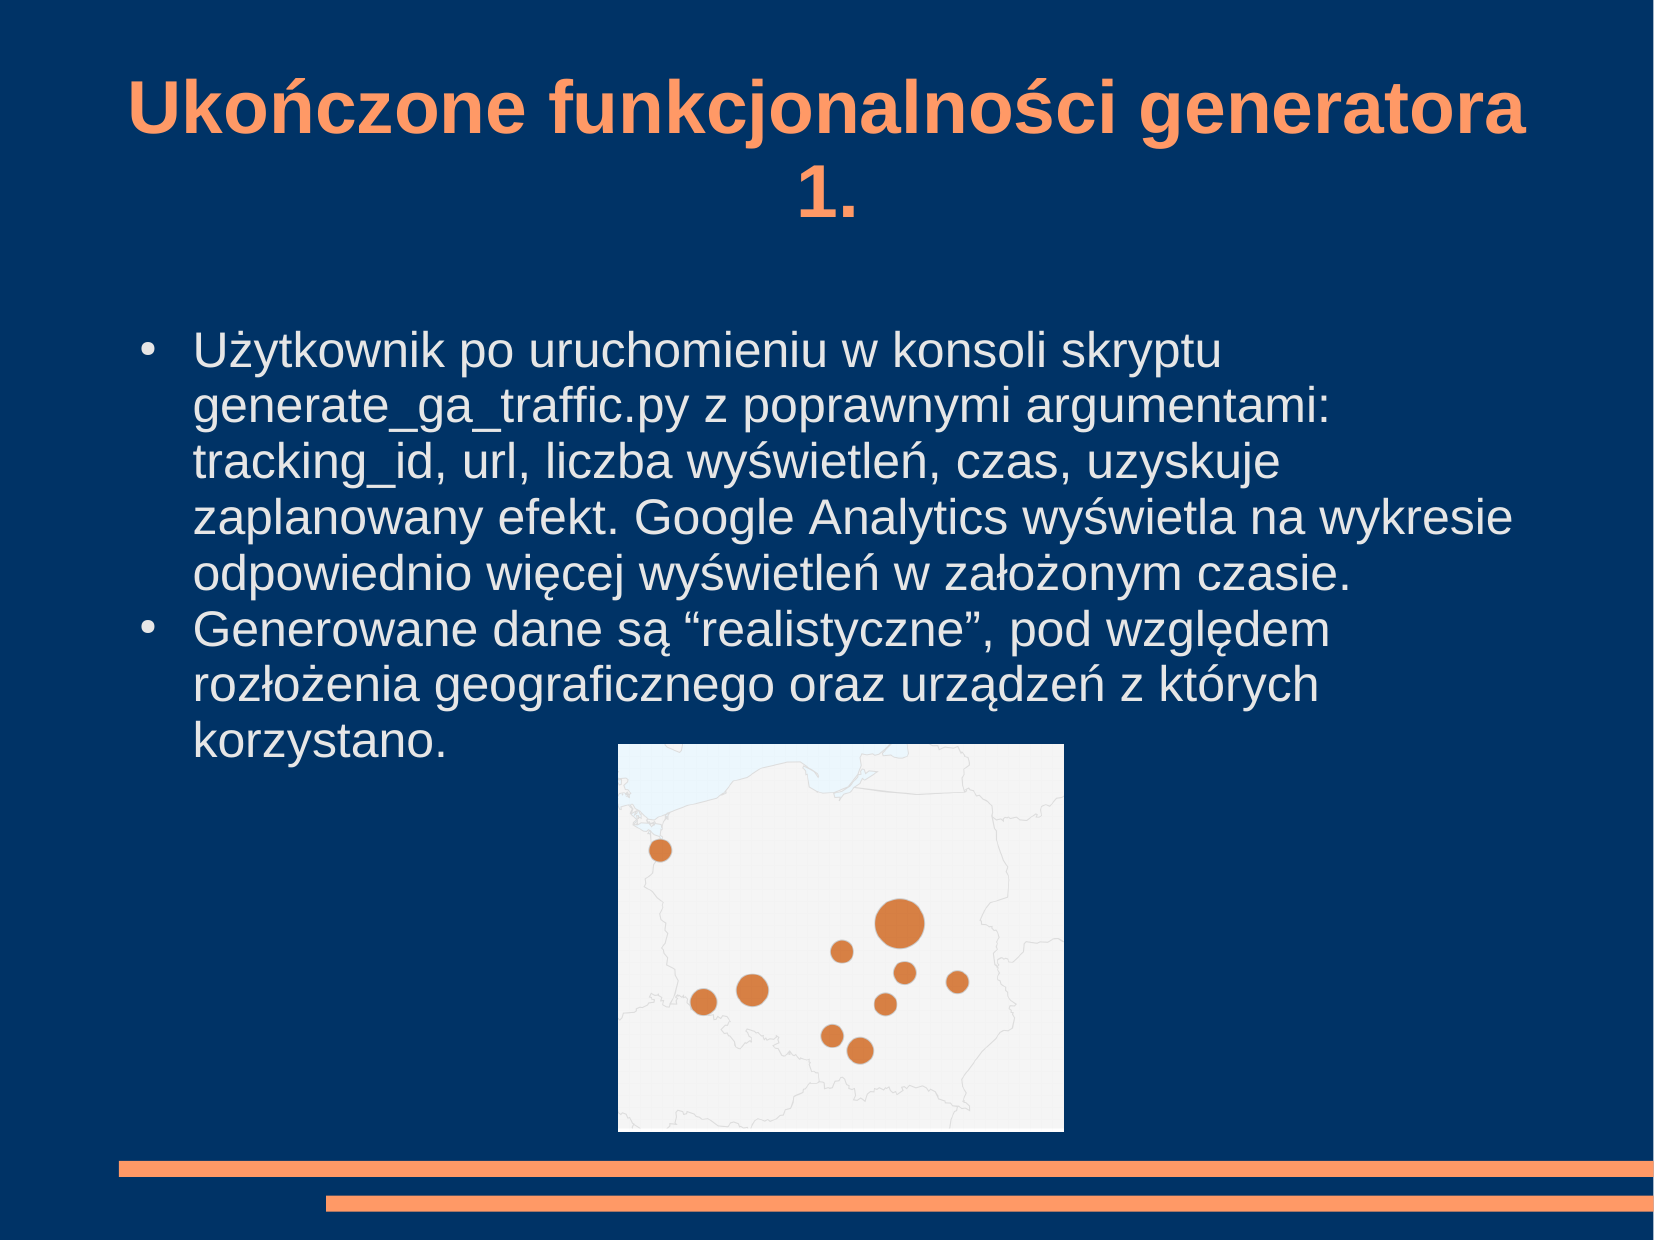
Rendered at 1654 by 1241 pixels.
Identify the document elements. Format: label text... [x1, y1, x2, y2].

picture [618, 744, 1064, 1132]
list Użytkownik po uruchomieniu w konsoli skryptu generate_ga_traffic.py z poprawnymi argumentami: tracking_id, url, liczba wyświetleń, czas, uzyskuje zaplanowany efekt. Google Analytics wyświetla na wykresie odpowiednio więcej wyświetleń w założonym czasie. Generowane dane są “realistyczne”, pod względem rozłożenia geograficznego oraz urządzeń z których korzystano. [121, 322, 1561, 773]
title Ukończone funkcjonalności generatora 1. [121, 46, 1534, 254]
